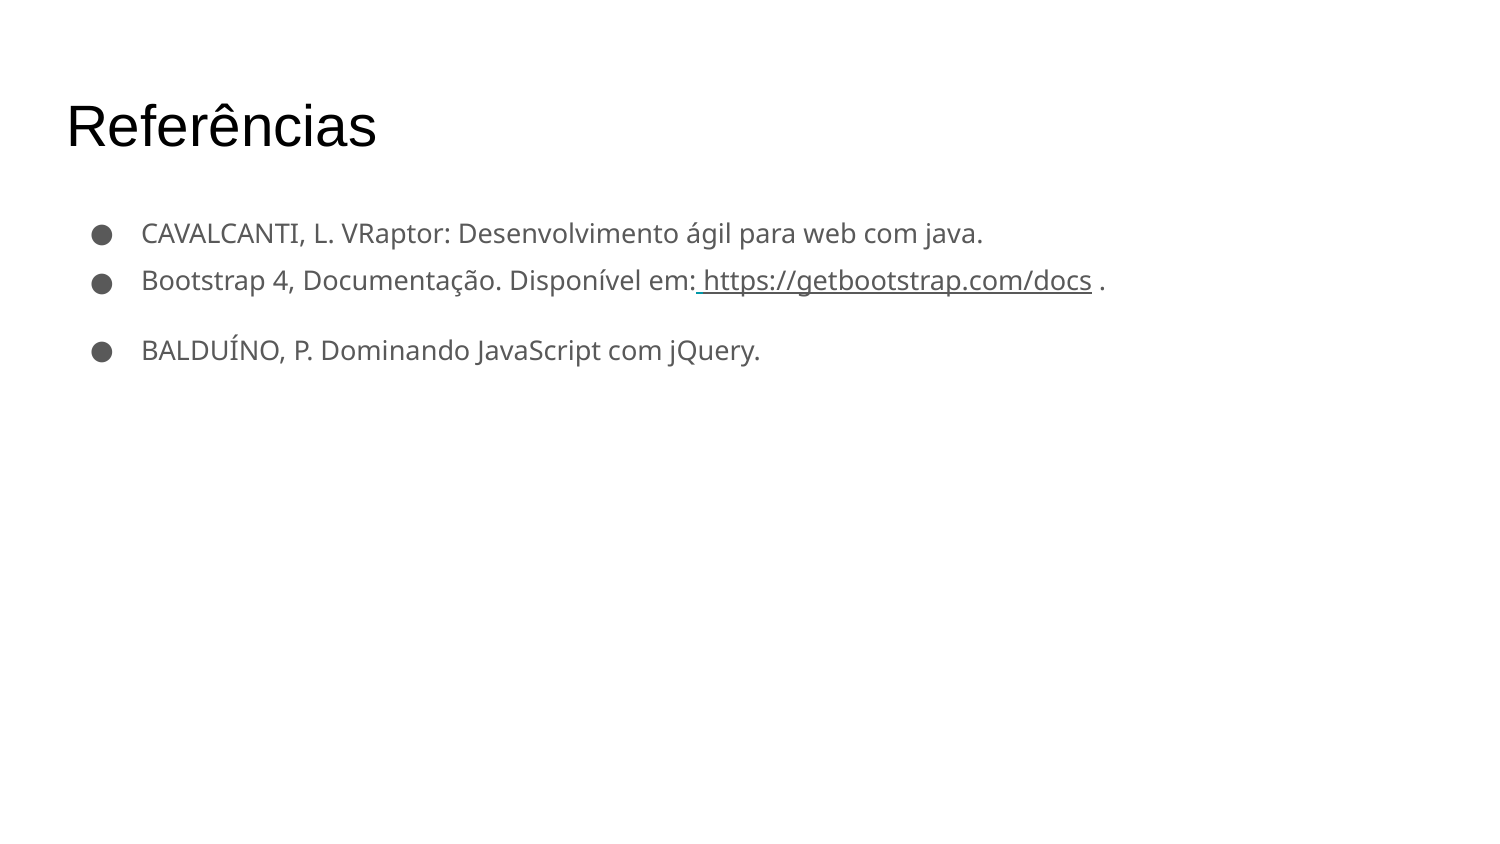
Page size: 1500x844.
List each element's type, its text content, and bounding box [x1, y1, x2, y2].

list CAVALCANTI, L. VRaptor: Desenvolvimento ágil para web com java. Bootstrap 4, Documentação. Disponível em: https://getbootstrap.com/docs . BALDUÍNO, P. Dominando JavaScript com jQuery. [51, 189, 1449, 750]
title Referências [51, 72, 1449, 167]
